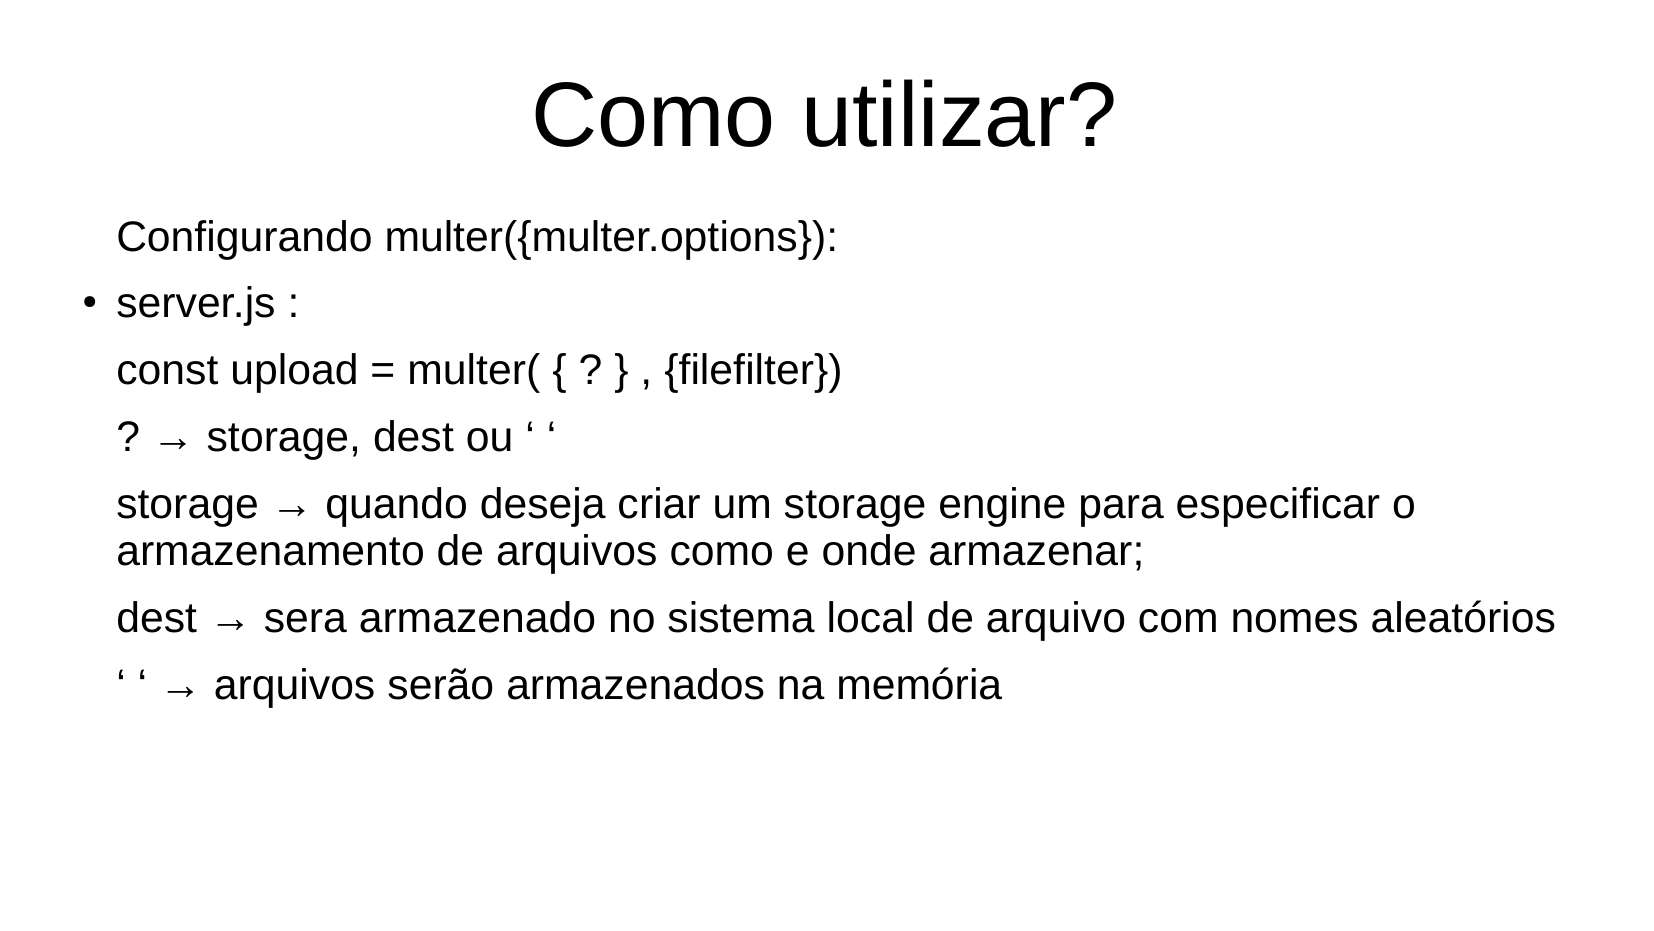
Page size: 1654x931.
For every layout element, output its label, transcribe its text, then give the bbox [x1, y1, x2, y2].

list Configurando multer({multer.options}): server.js : const upload = multer( { ? } , {filefilter}) ? → storage, dest ou ‘ ‘ storage → quando deseja criar um storage engine para especificar o armazenamento de arquivos como e onde armazenar; dest → sera armazenado no sistema local de arquivo com nomes aleatórios ‘ ‘ → arquivos serão armazenados na memória [70, 212, 1559, 753]
title Como utilizar? [82, 37, 1571, 193]
